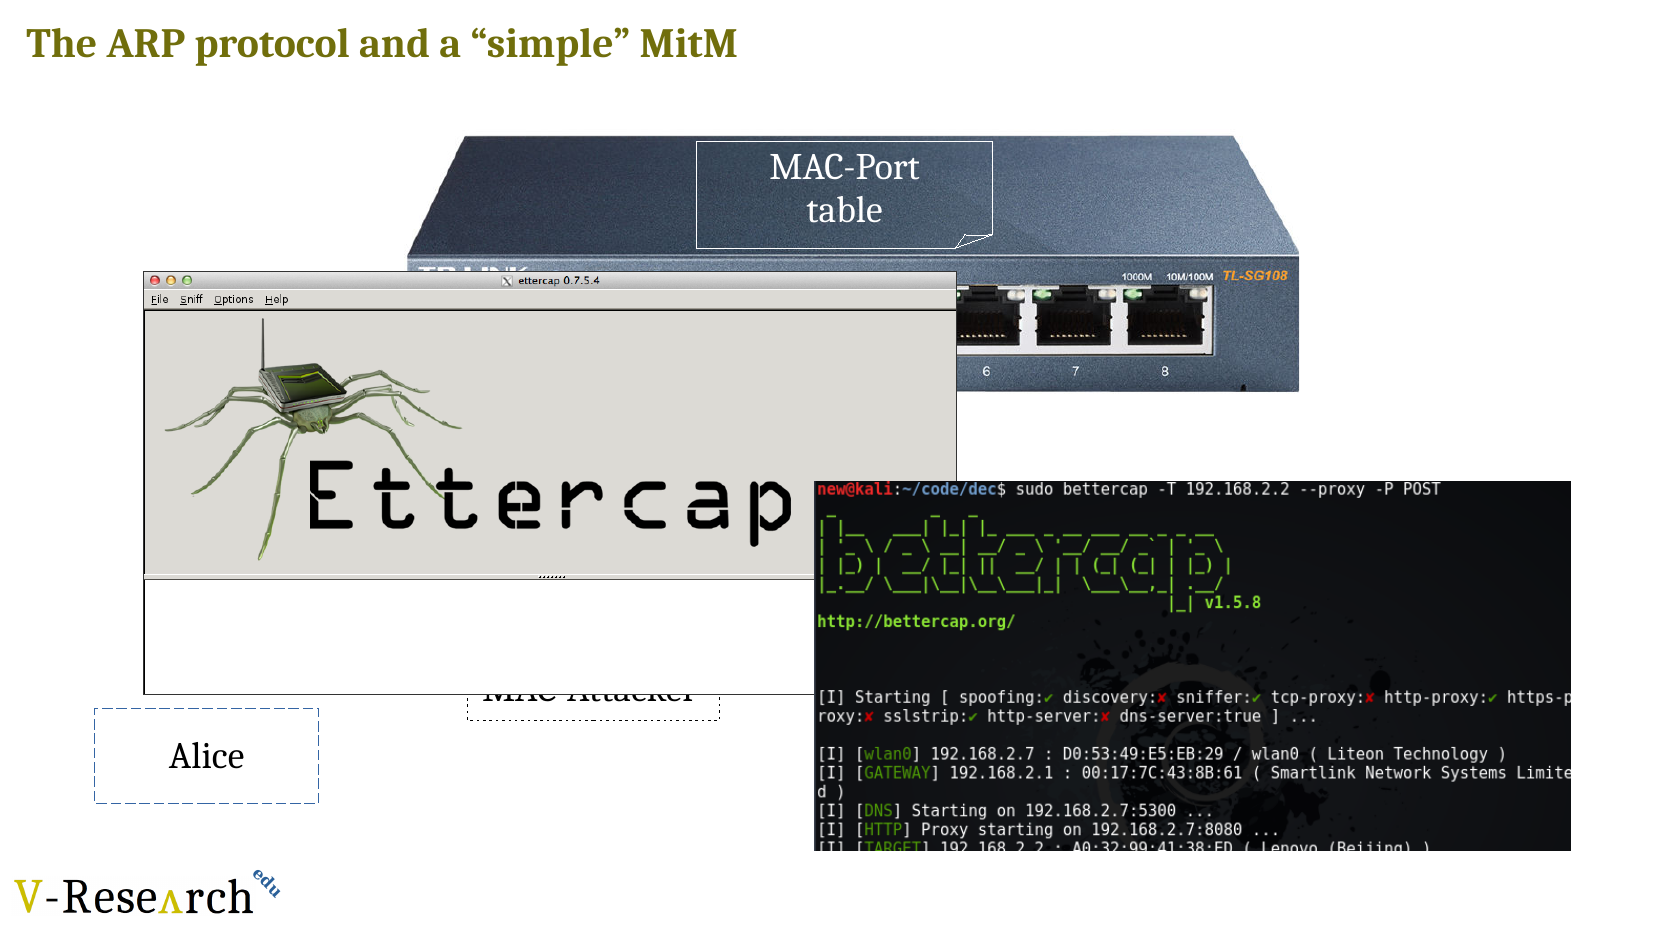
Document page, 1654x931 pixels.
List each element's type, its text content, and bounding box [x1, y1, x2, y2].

text_box Alice [94, 708, 319, 804]
text_box MAC-Port table [696, 141, 993, 249]
picture [11, 876, 255, 916]
text_box edu [222, 847, 333, 931]
text_box Unicast IP-Bob MAC-Attacker [467, 695, 720, 721]
text_box The ARP protocol and a “simple” MitM [11, 12, 1193, 77]
picture [143, 129, 1571, 851]
